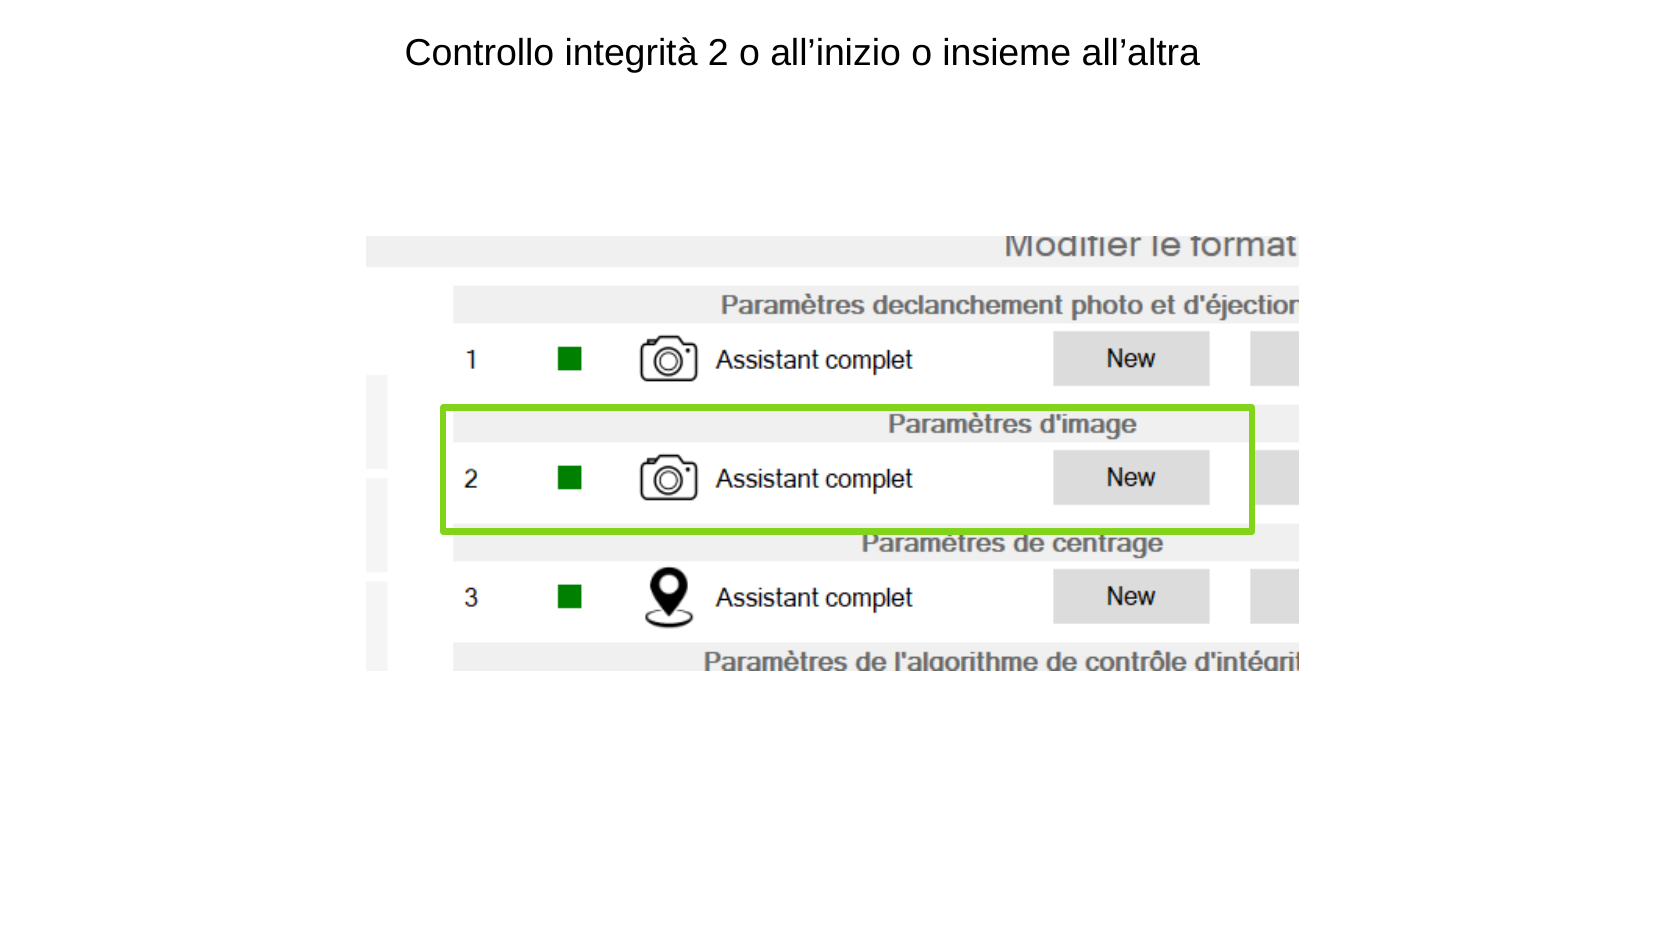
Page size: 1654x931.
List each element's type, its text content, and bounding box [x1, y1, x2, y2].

picture [366, 236, 1299, 671]
text_box [442, 407, 1252, 532]
text_box Controllo integrità 2 o all’inizio o insieme all’altra [389, 23, 1371, 123]
